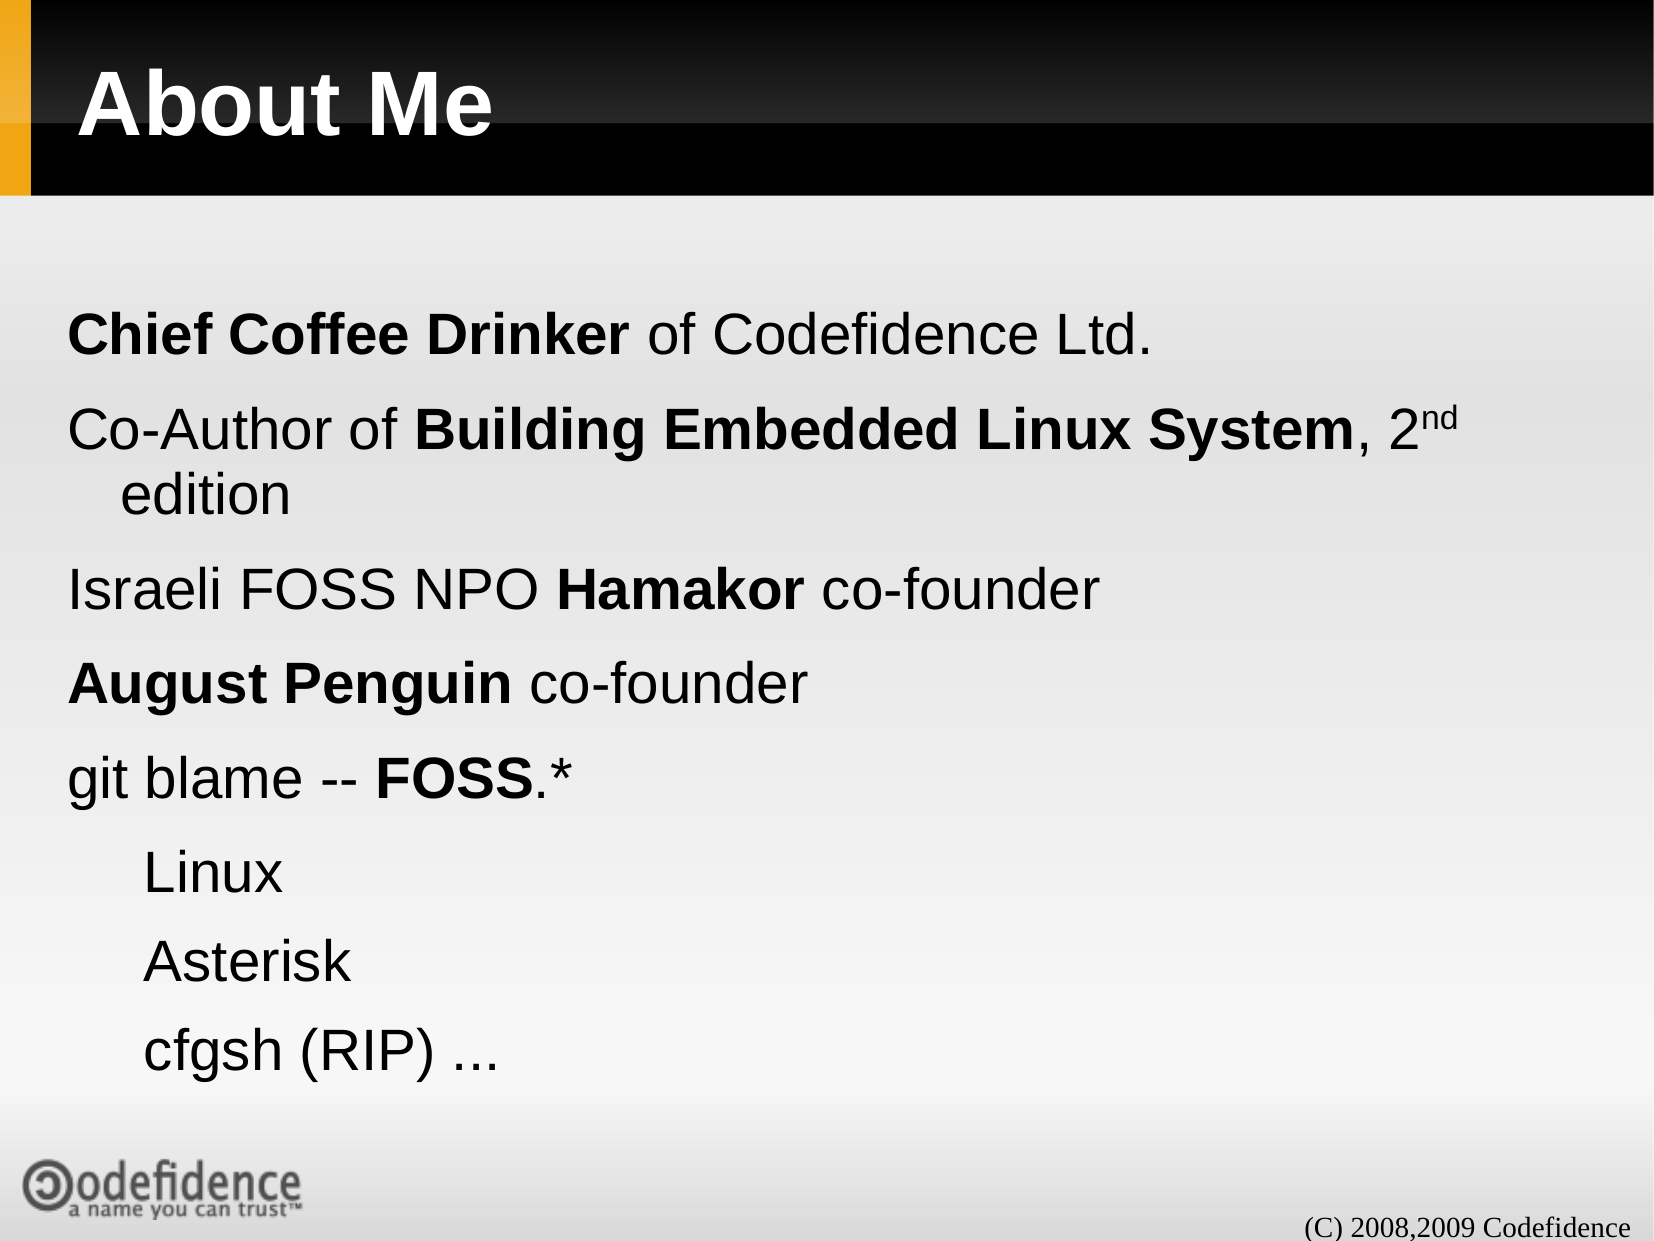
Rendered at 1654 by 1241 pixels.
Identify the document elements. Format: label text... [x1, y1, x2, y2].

picture [0, 0, 1654, 1241]
title About Me [76, 0, 1565, 208]
list Chief Coffee Drinker of Codefidence Ltd. Co-Author of Building Embedded Linux System, 2nd edition Israeli FOSS NPO Hamakor co-founder August Penguin co-founder git blame -- FOSS.* Linux Asterisk cfgsh (RIP) ... [49, 302, 1538, 1085]
